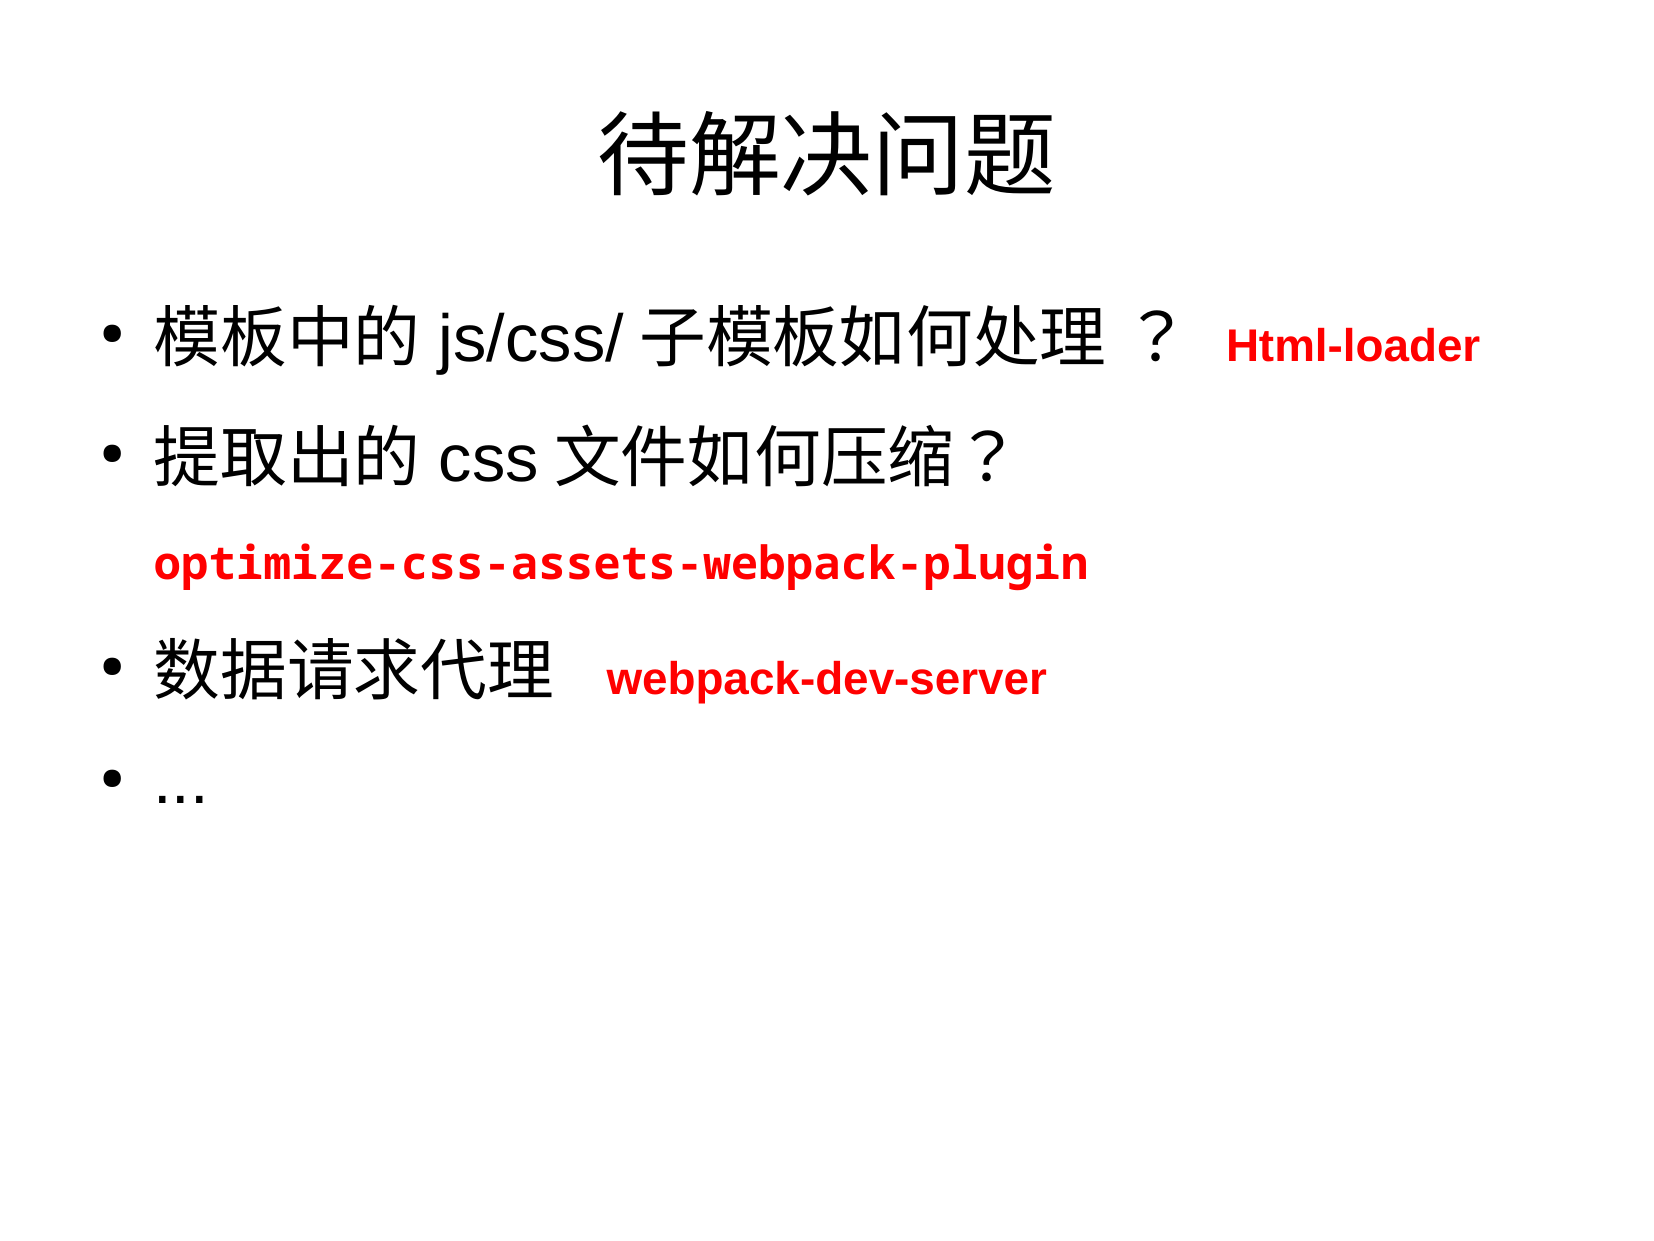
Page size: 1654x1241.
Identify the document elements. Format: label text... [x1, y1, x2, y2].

list 模板中的js/css/子模板如何处理 ？ Html-loader 提取出的css文件如何压缩？ optimize-css-assets-webpack-plugin 数据请求代理 webpack-dev-server ... [82, 290, 1571, 1010]
title 待解决问题 [82, 49, 1571, 257]
